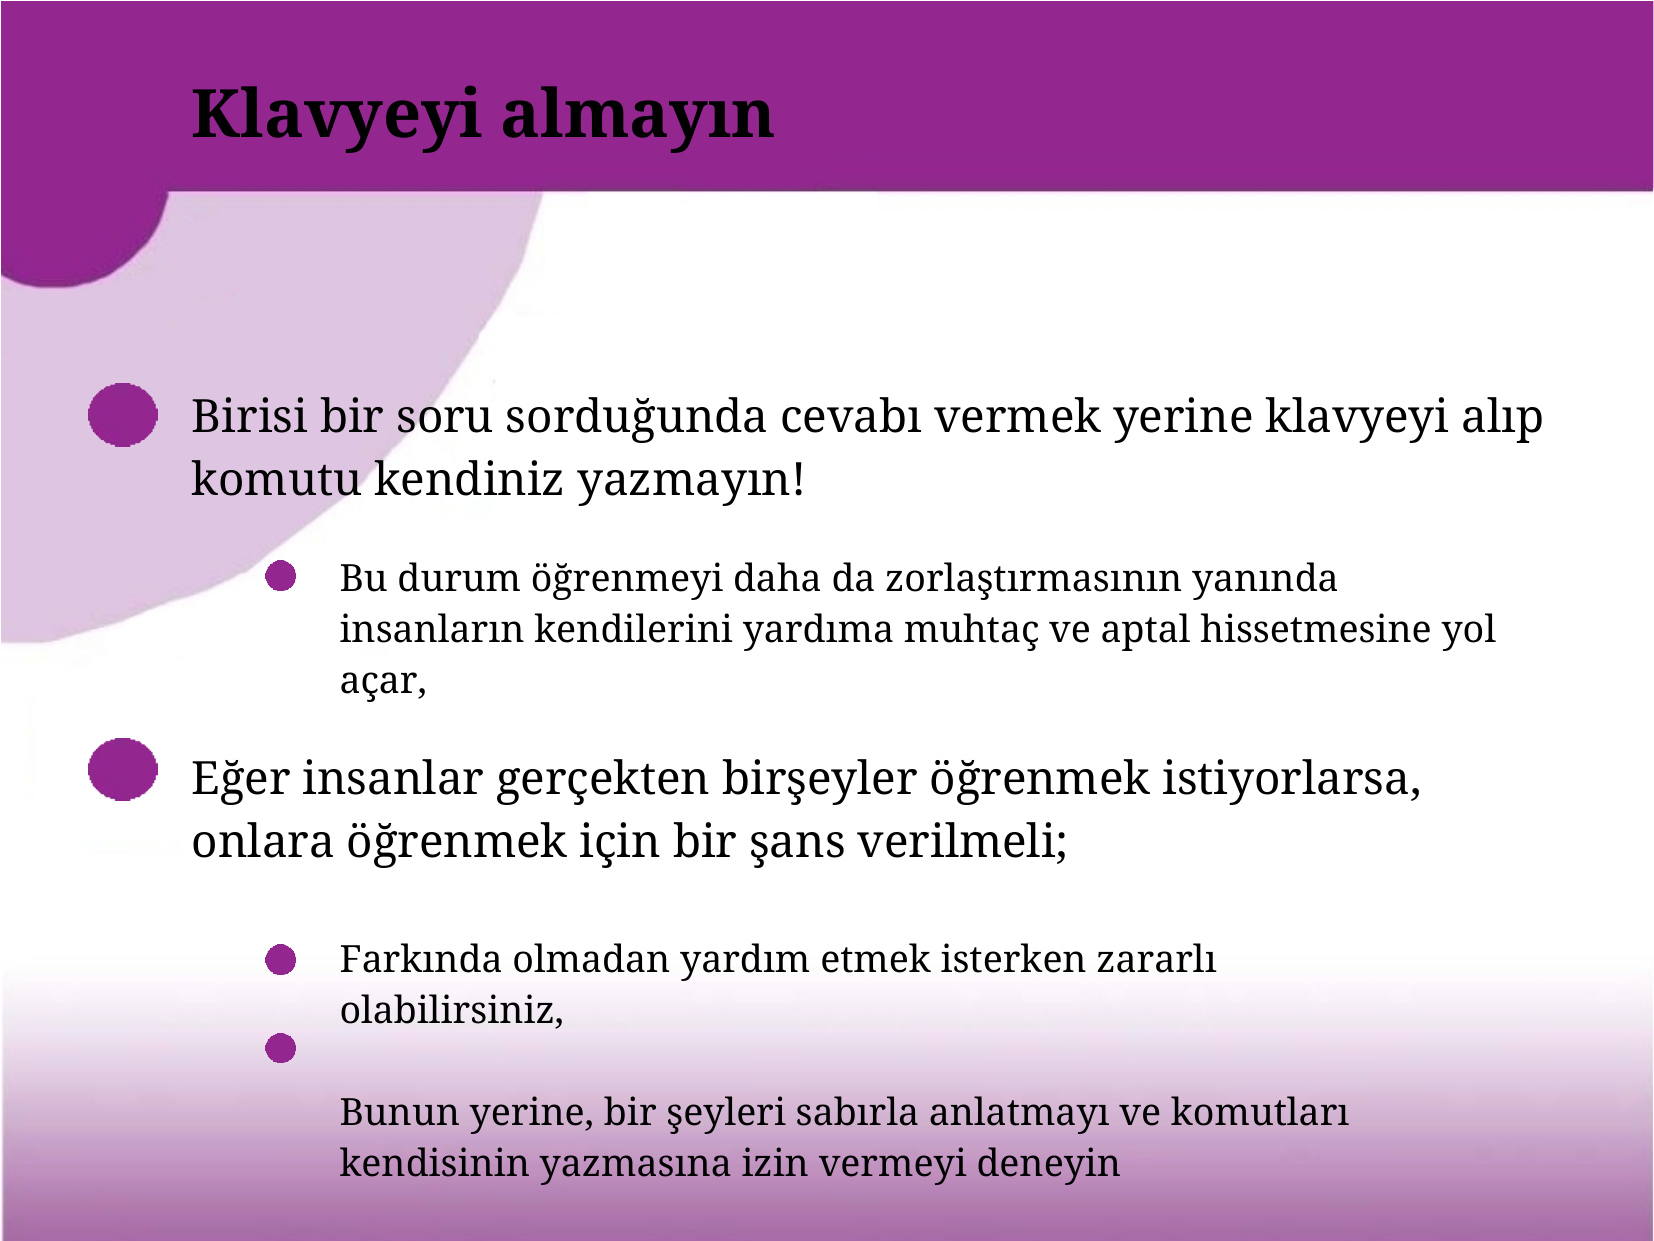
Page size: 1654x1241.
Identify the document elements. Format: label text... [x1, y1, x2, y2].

text_box Bu durum öğrenmeyi daha da zorlaştırmasının yanında insanların kendilerini yardıma muhtaç ve aptal hissetmesine yol açar, [324, 543, 1536, 690]
picture [1, 1, 1654, 1241]
text_box Eğer insanlar gerçekten birşeyler öğrenmek istiyorlarsa, onlara öğrenmek için bir şans verilmeli; [177, 738, 1477, 860]
text_box Klavyeyi almayın [177, 59, 1300, 152]
text_box Birisi bir soru sorduğunda cevabı vermek yerine klavyeyi alıp komutu kendiniz yazmayın! [177, 376, 1565, 498]
text_box Farkında olmadan yardım etmek isterken zararlı olabilirsiniz, Bunun yerine, bir şeyleri sabırla anlatmayı ve komutları kendisinin yazmasına izin vermeyi deneyin [324, 925, 1447, 1158]
